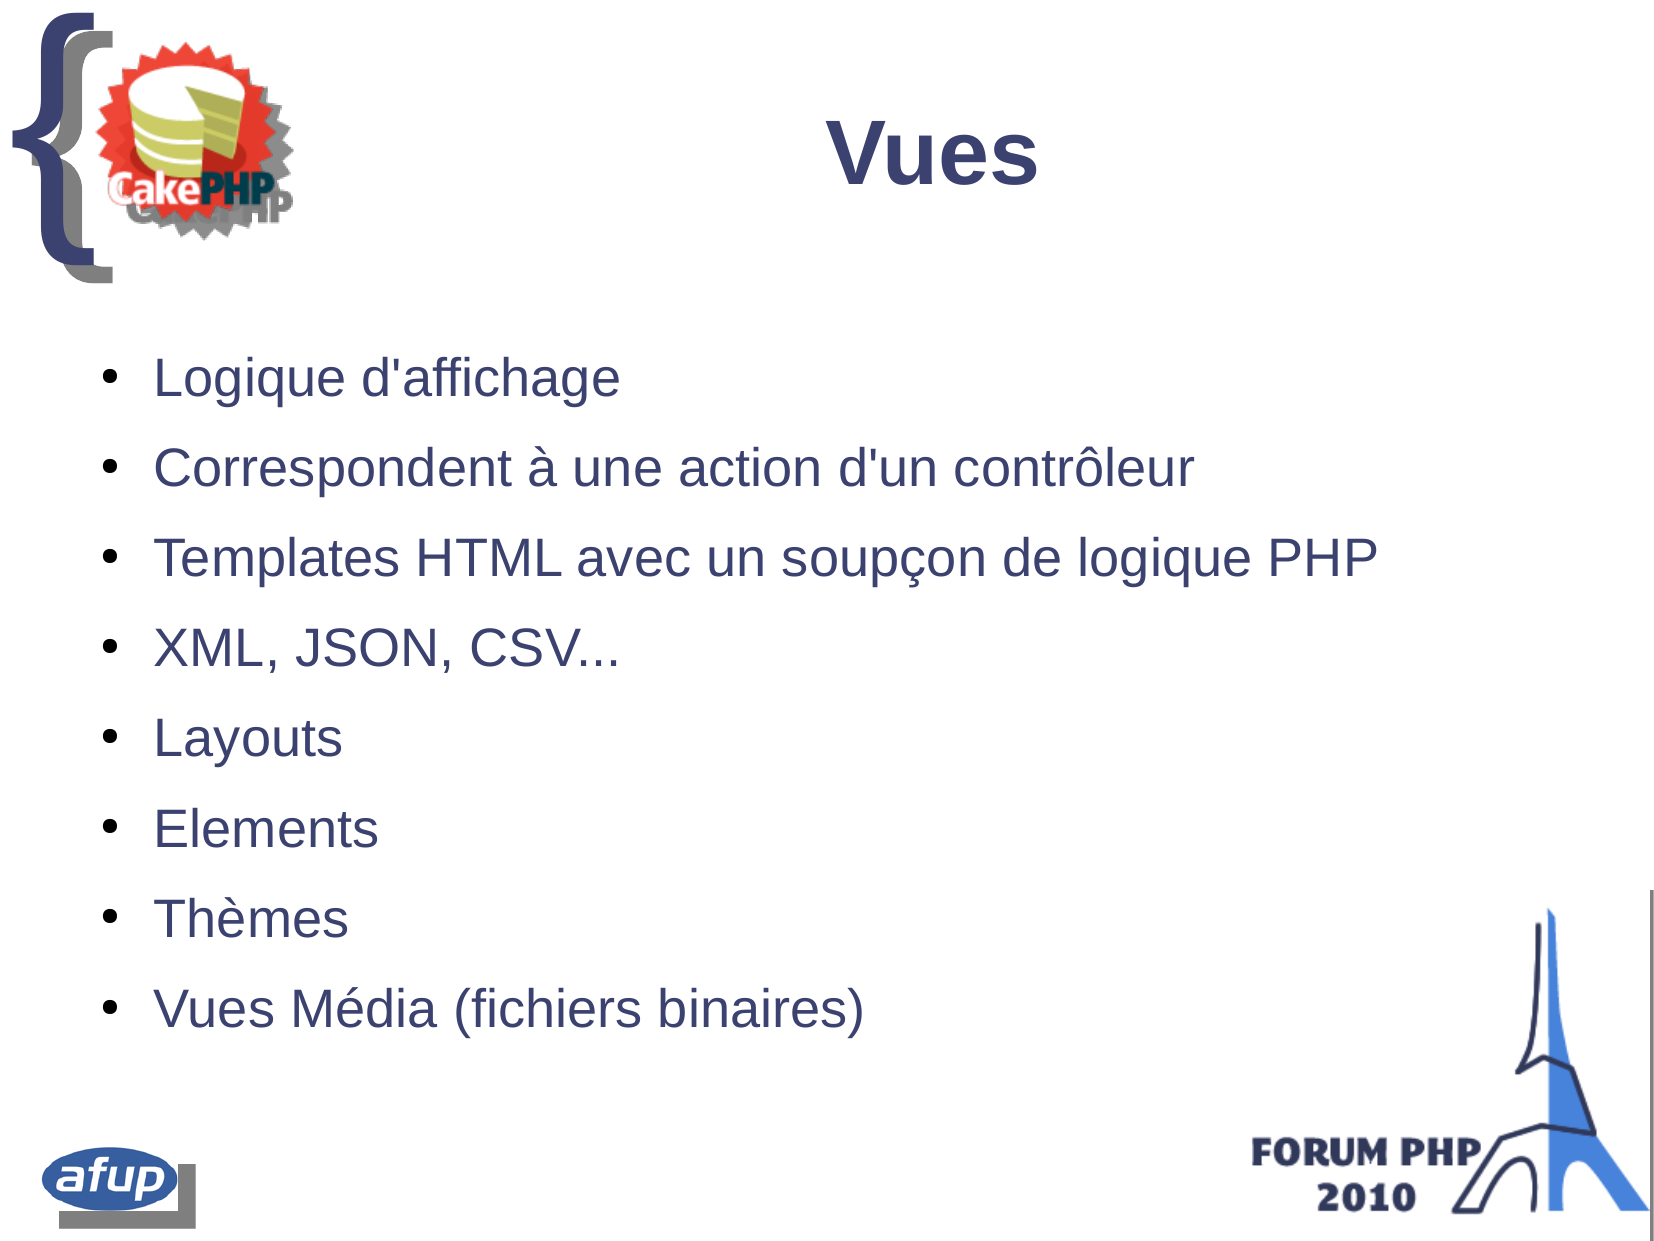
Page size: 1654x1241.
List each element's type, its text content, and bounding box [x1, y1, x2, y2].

picture [1240, 872, 1650, 1241]
title Vues [295, 56, 1571, 250]
list Logique d'affichage Correspondent à une action d'un contrôleur Templates HTML avec un soupçon de logique PHP XML, JSON, CSV... Layouts Elements Thèmes Vues Média (fichiers binaires) [82, 290, 1571, 1096]
picture [88, 35, 284, 231]
picture [41, 1146, 178, 1211]
